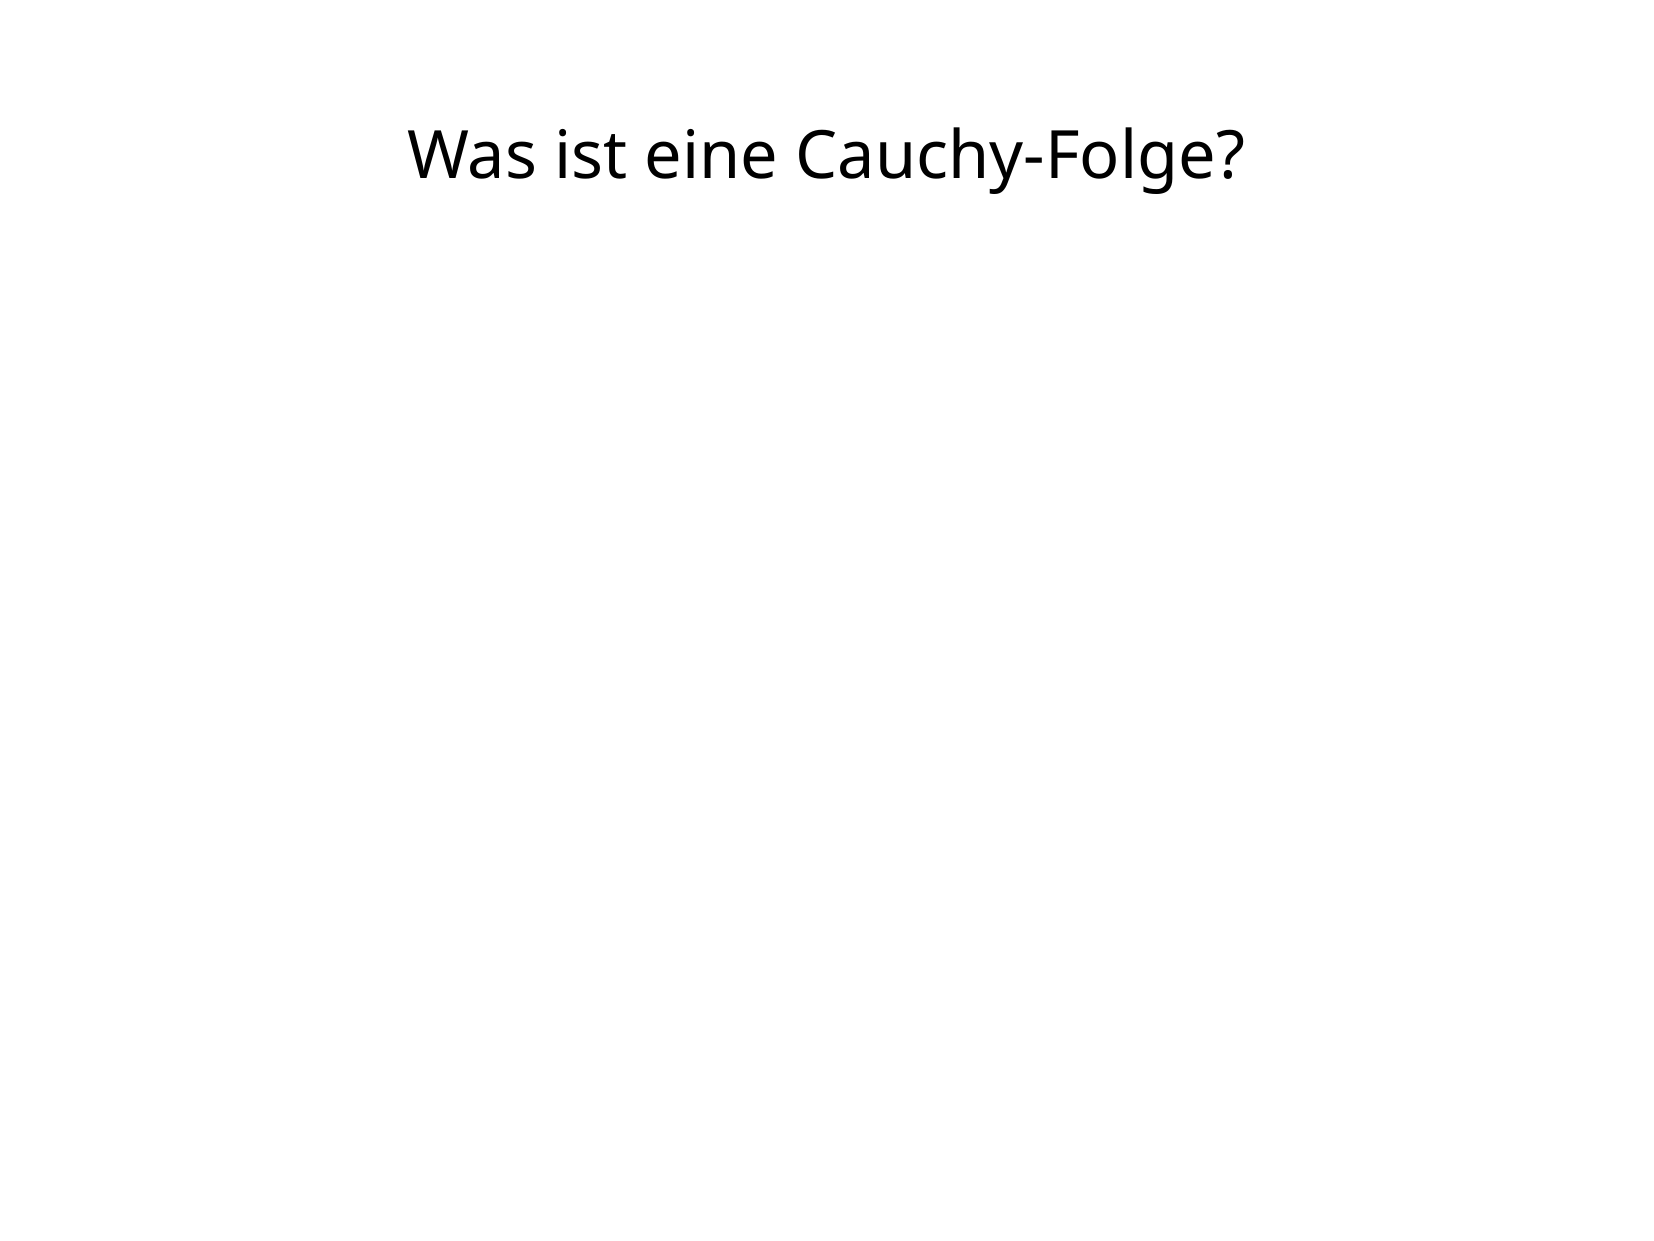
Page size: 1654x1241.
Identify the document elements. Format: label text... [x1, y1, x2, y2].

title Was ist eine Cauchy-Folge? [82, 49, 1571, 257]
